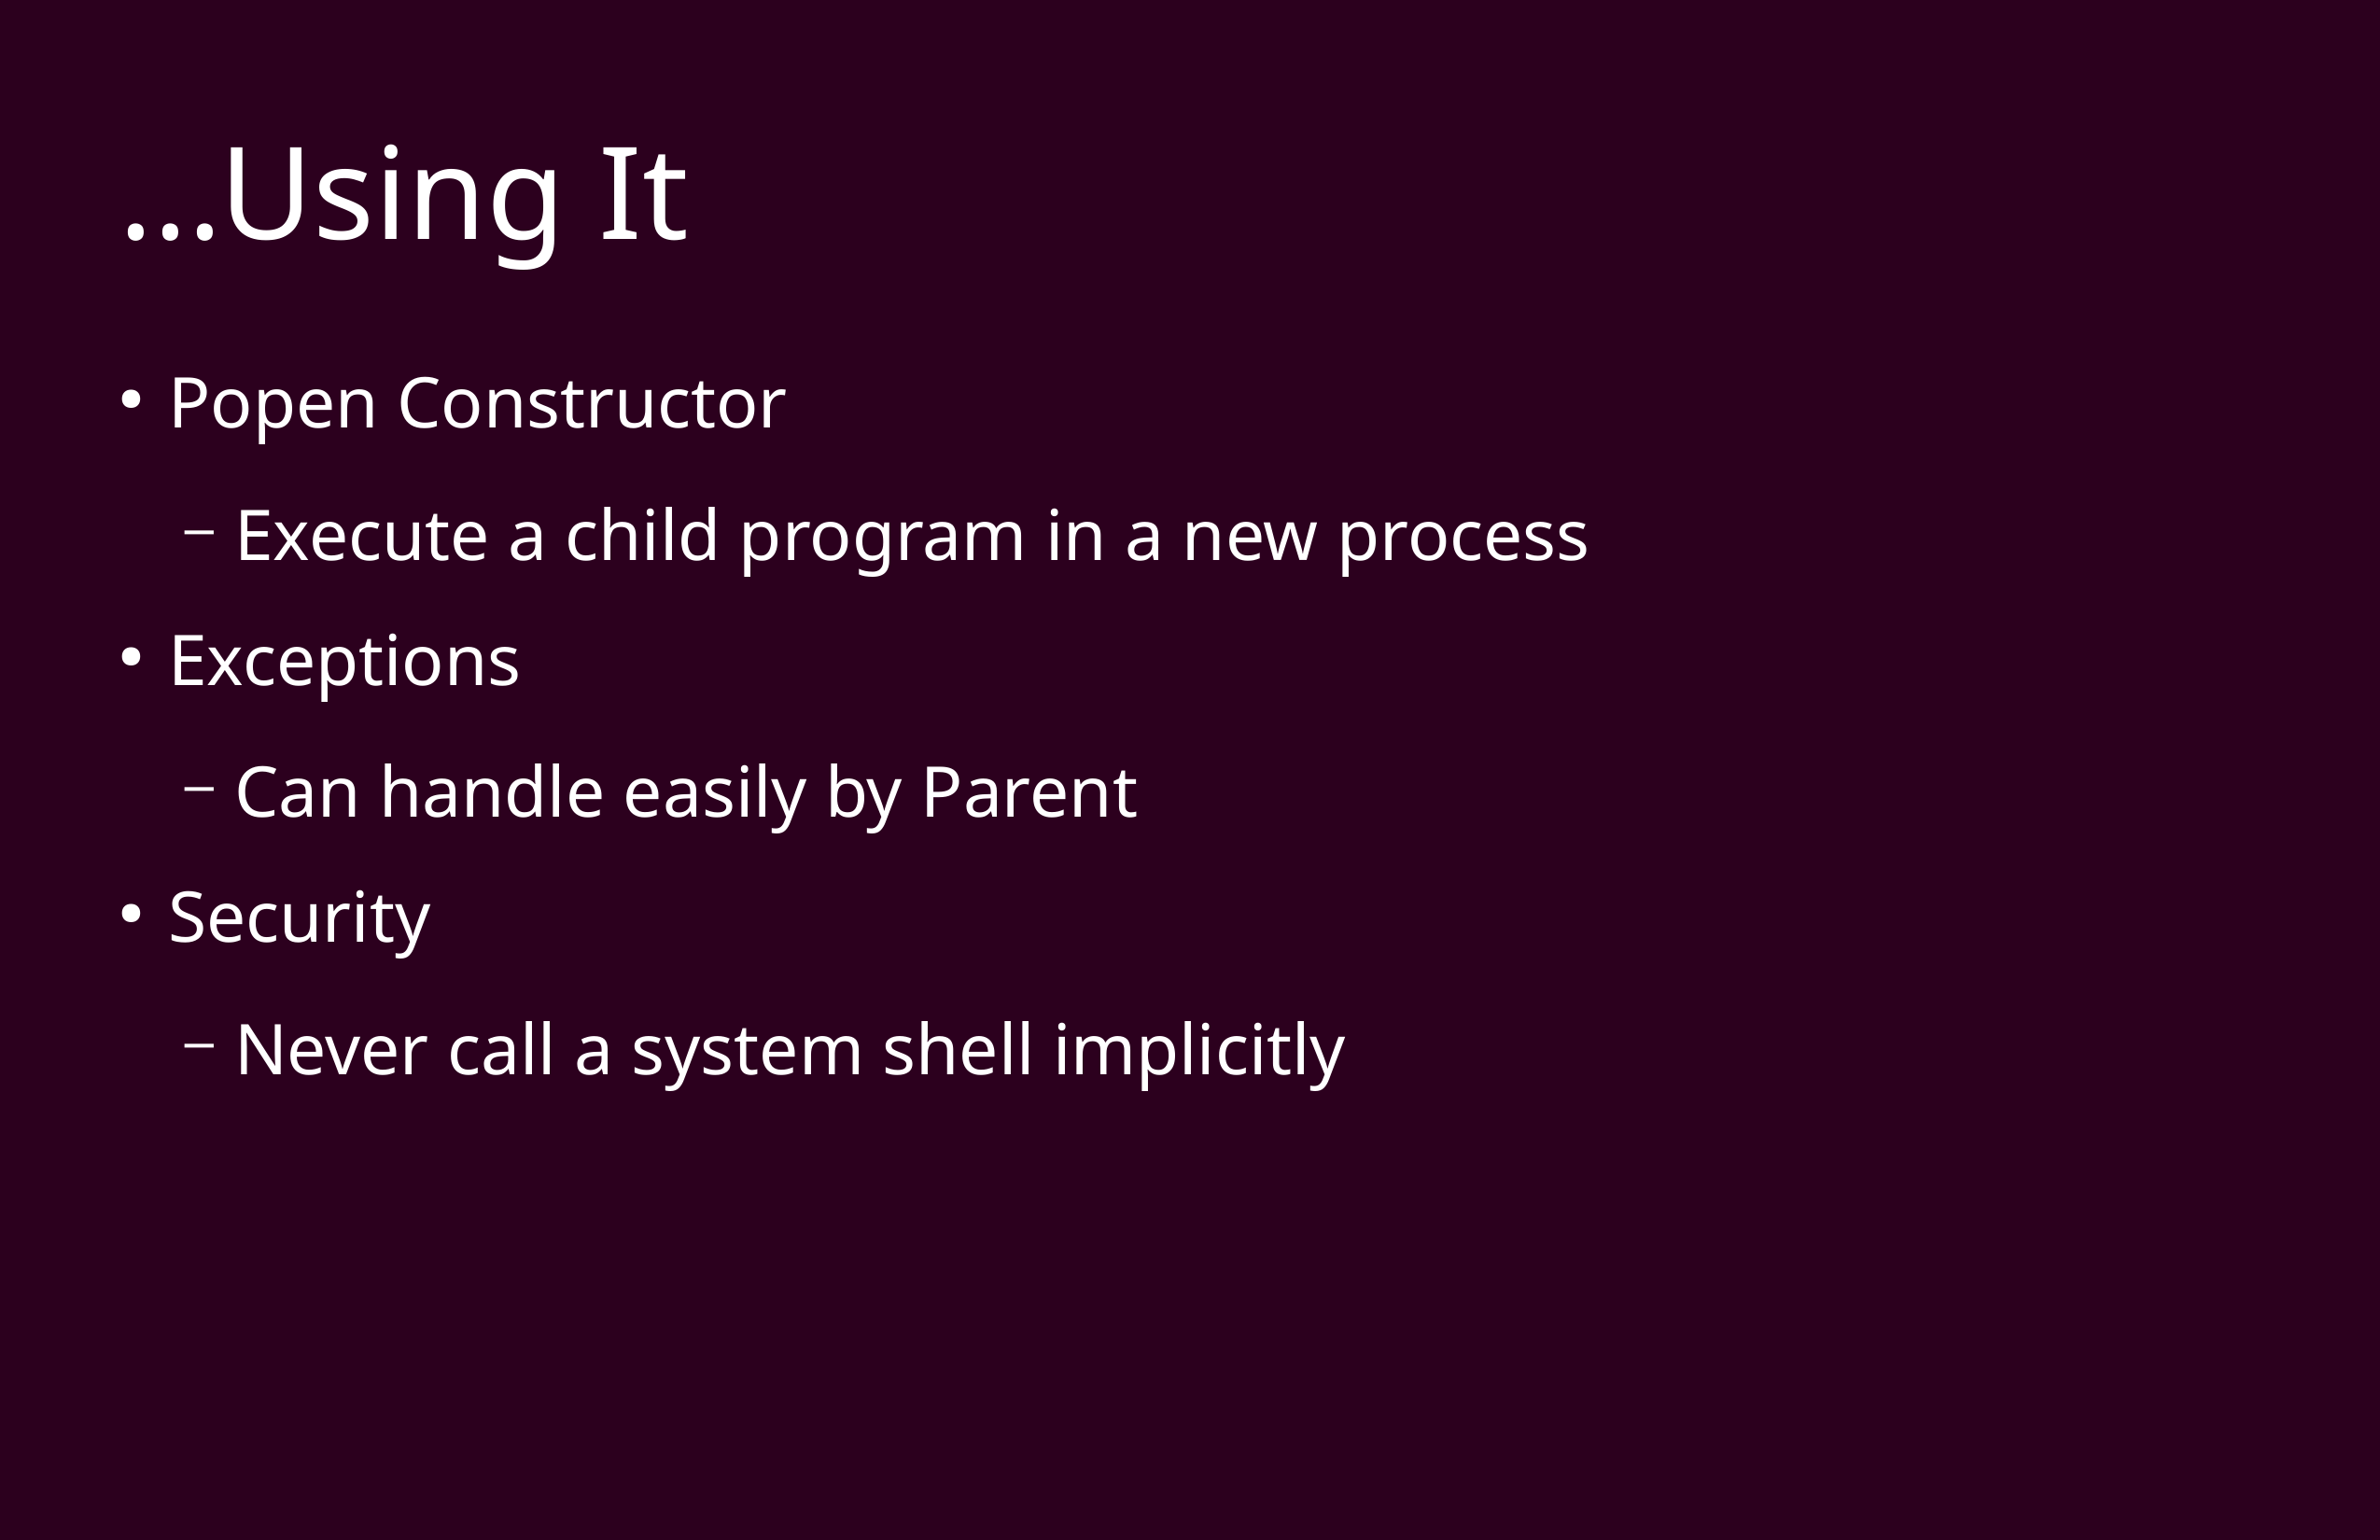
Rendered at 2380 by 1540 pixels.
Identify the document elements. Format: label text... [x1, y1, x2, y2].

list Popen Constructor Execute a child program in a new process Exceptions Can handle easily by Parent Security Never call a system shell implicitly [102, 353, 2245, 1247]
title ...Using It [119, 61, 2261, 319]
